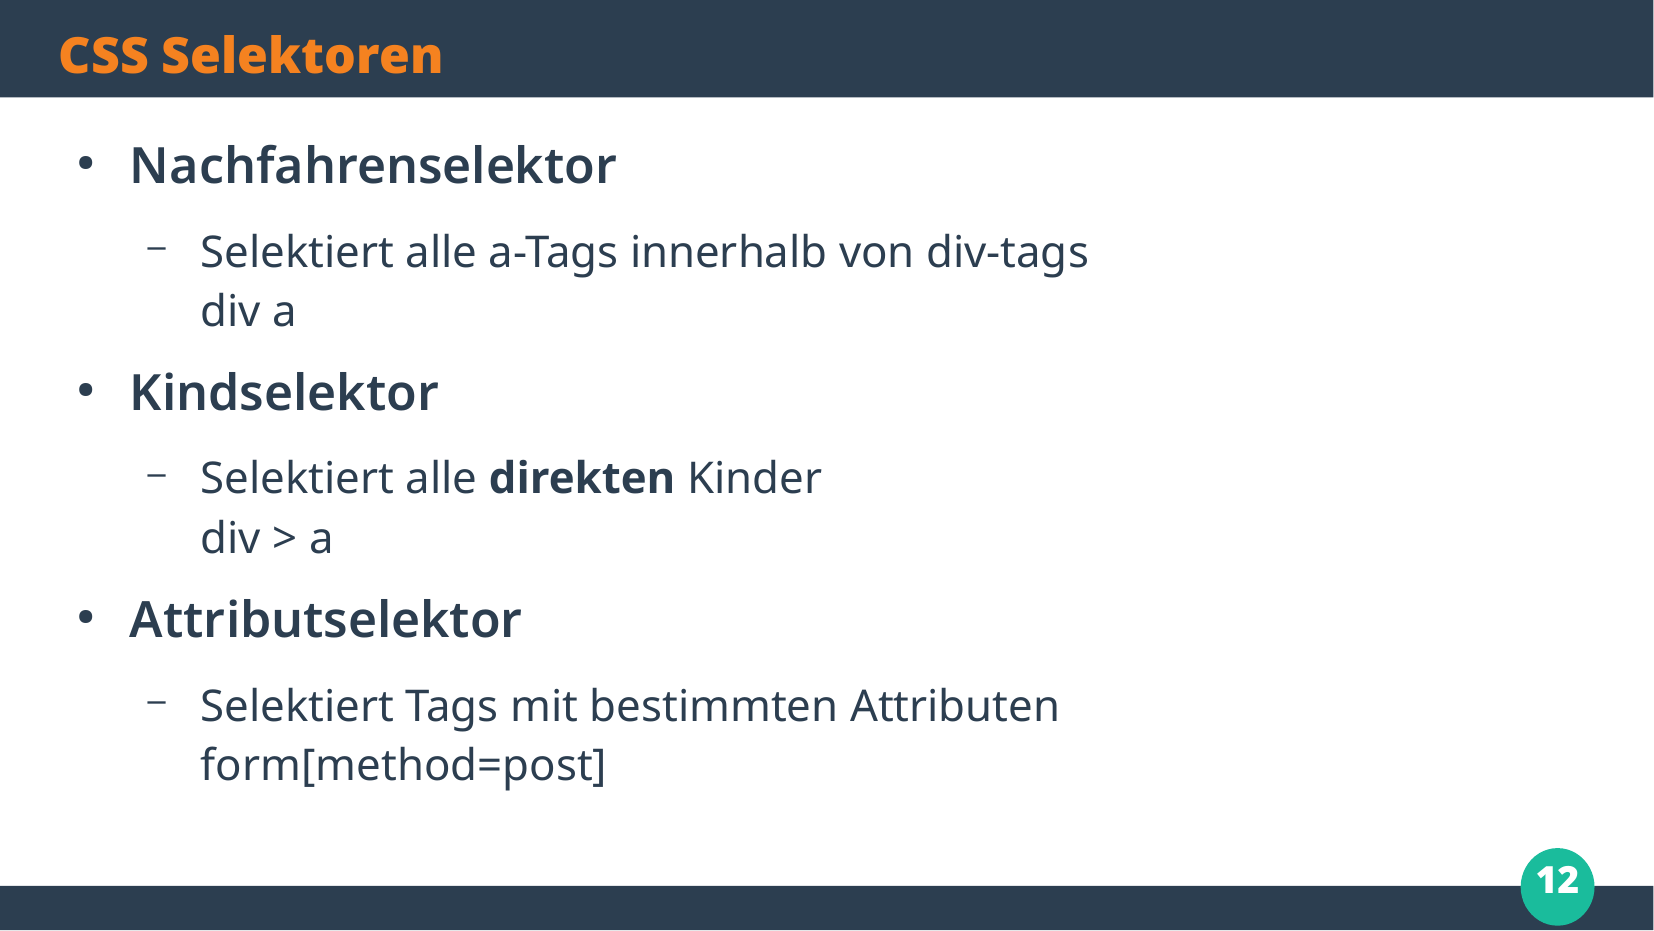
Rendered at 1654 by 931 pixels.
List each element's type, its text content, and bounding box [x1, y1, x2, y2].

title CSS Selektoren [59, 8, 1595, 89]
list Nachfahrenselektor Selektiert alle a-Tags innerhalb von div-tags div a Kindselektor Selektiert alle direkten Kinder div > a Attributselektor Selektiert Tags mit bestimmten Attributen form[method=post] [59, 129, 1595, 864]
